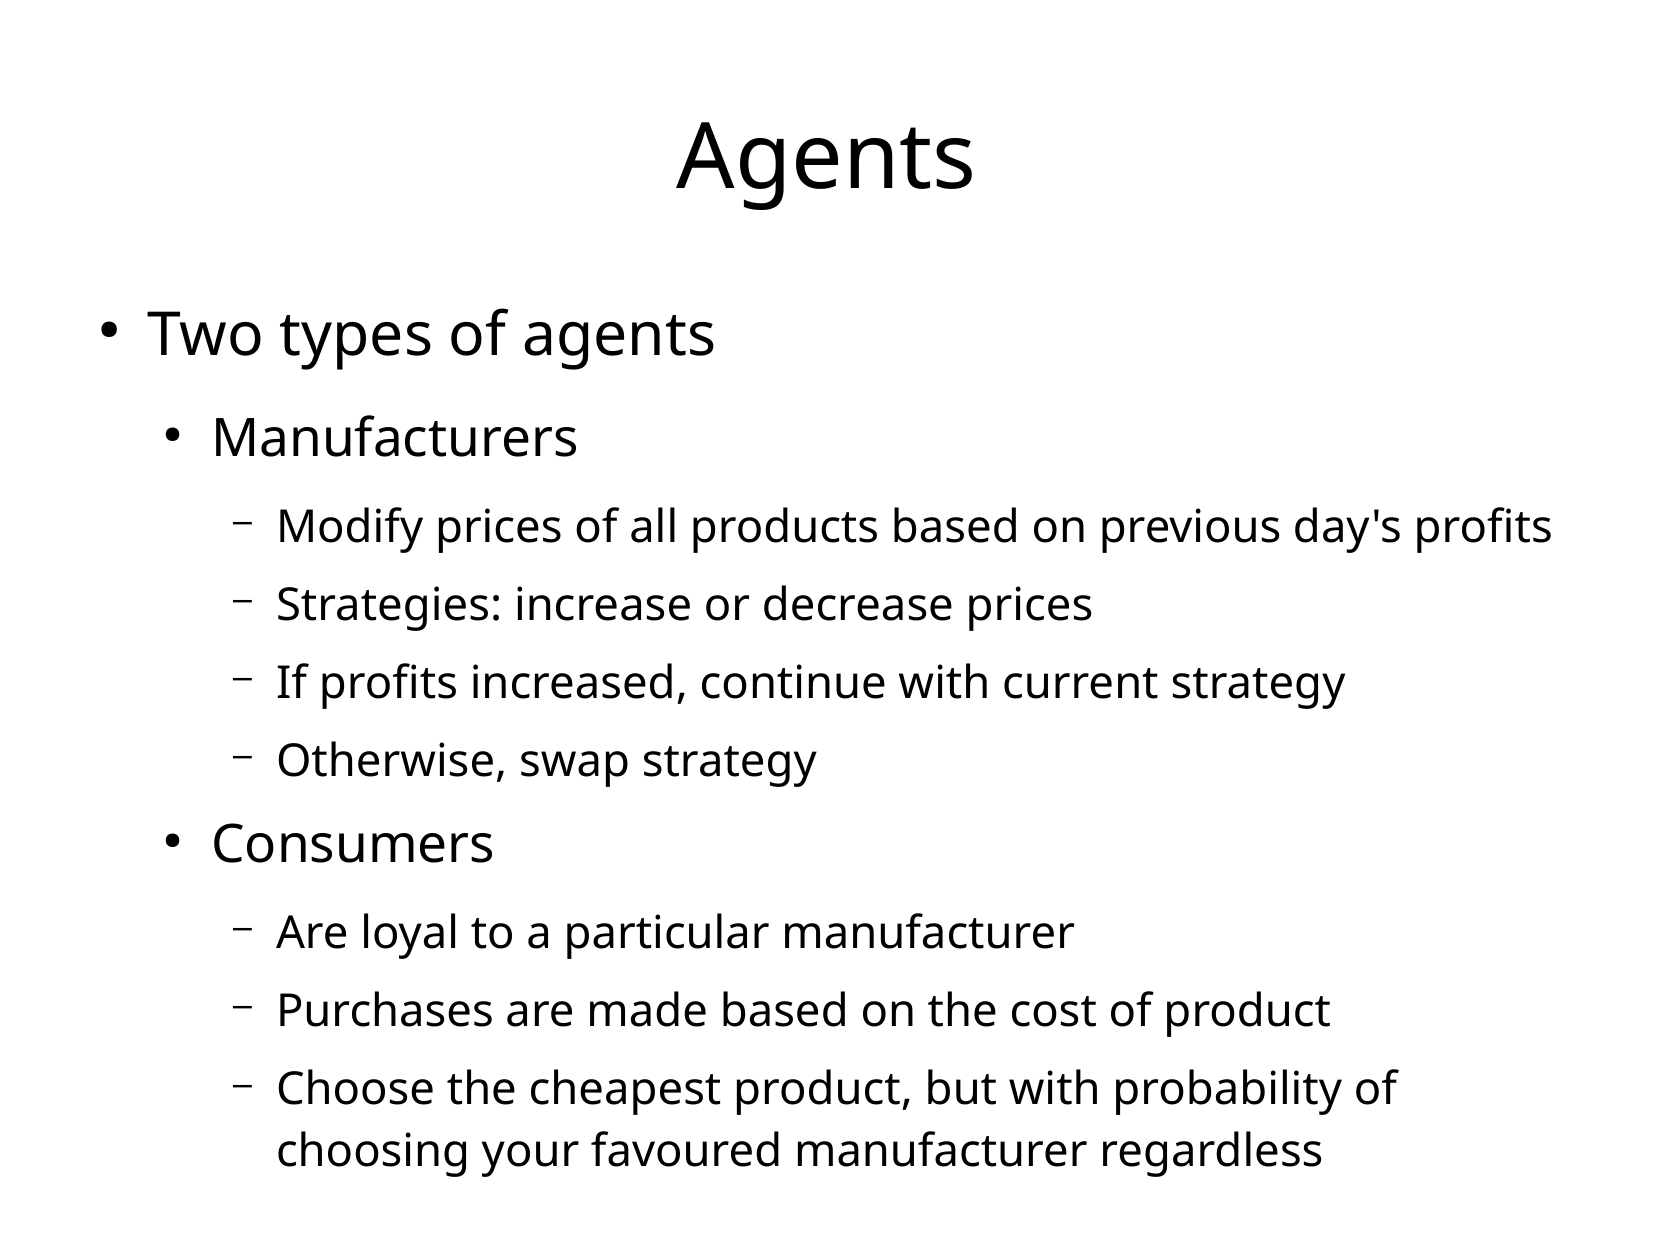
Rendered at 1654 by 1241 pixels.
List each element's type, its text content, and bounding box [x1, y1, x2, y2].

title Agents [82, 49, 1571, 257]
list Two types of agents Manufacturers Modify prices of all products based on previous day's profits Strategies: increase or decrease prices If profits increased, continue with current strategy Otherwise, swap strategy Consumers Are loyal to a particular manufacturer Purchases are made based on the cost of product Choose the cheapest product, but with probability of choosing your favoured manufacturer regardless [82, 290, 1571, 1229]
